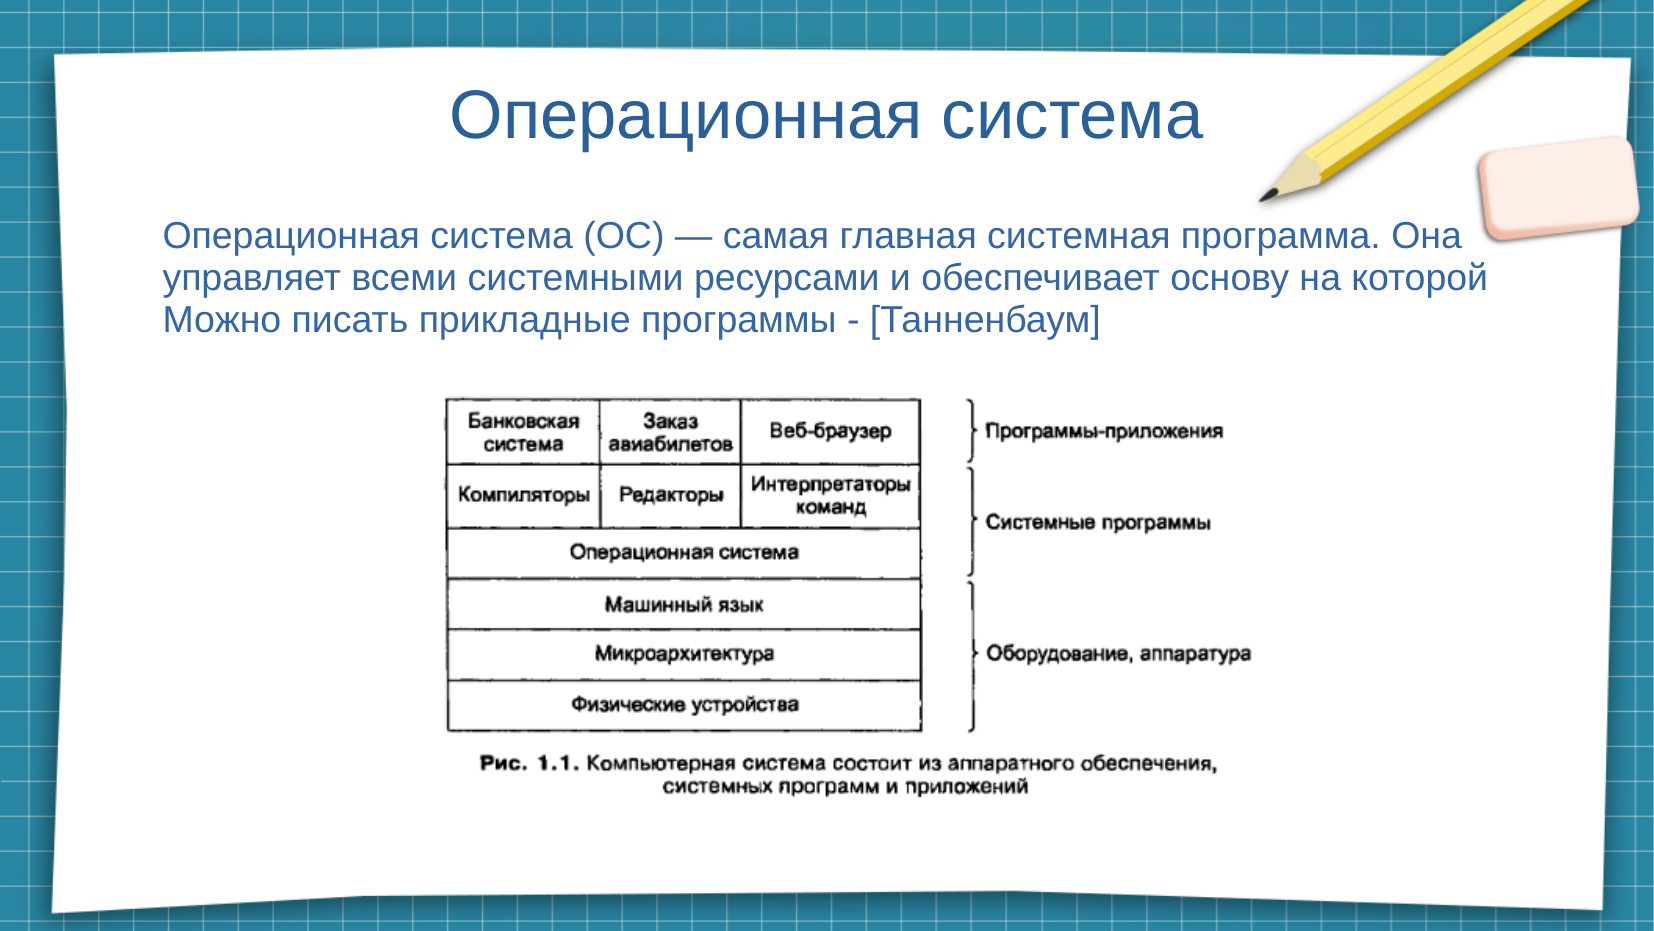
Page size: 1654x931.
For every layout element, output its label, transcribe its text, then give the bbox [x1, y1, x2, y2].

picture [0, 0, 1654, 931]
text_box Операционная система (ОС) — самая главная системная программа. Она управляет всеми системными ресурсами и обеспечивает основу на которой Можно писать прикладные программы - [Танненбаум] [147, 206, 1504, 348]
title Операционная система [82, 37, 1571, 193]
